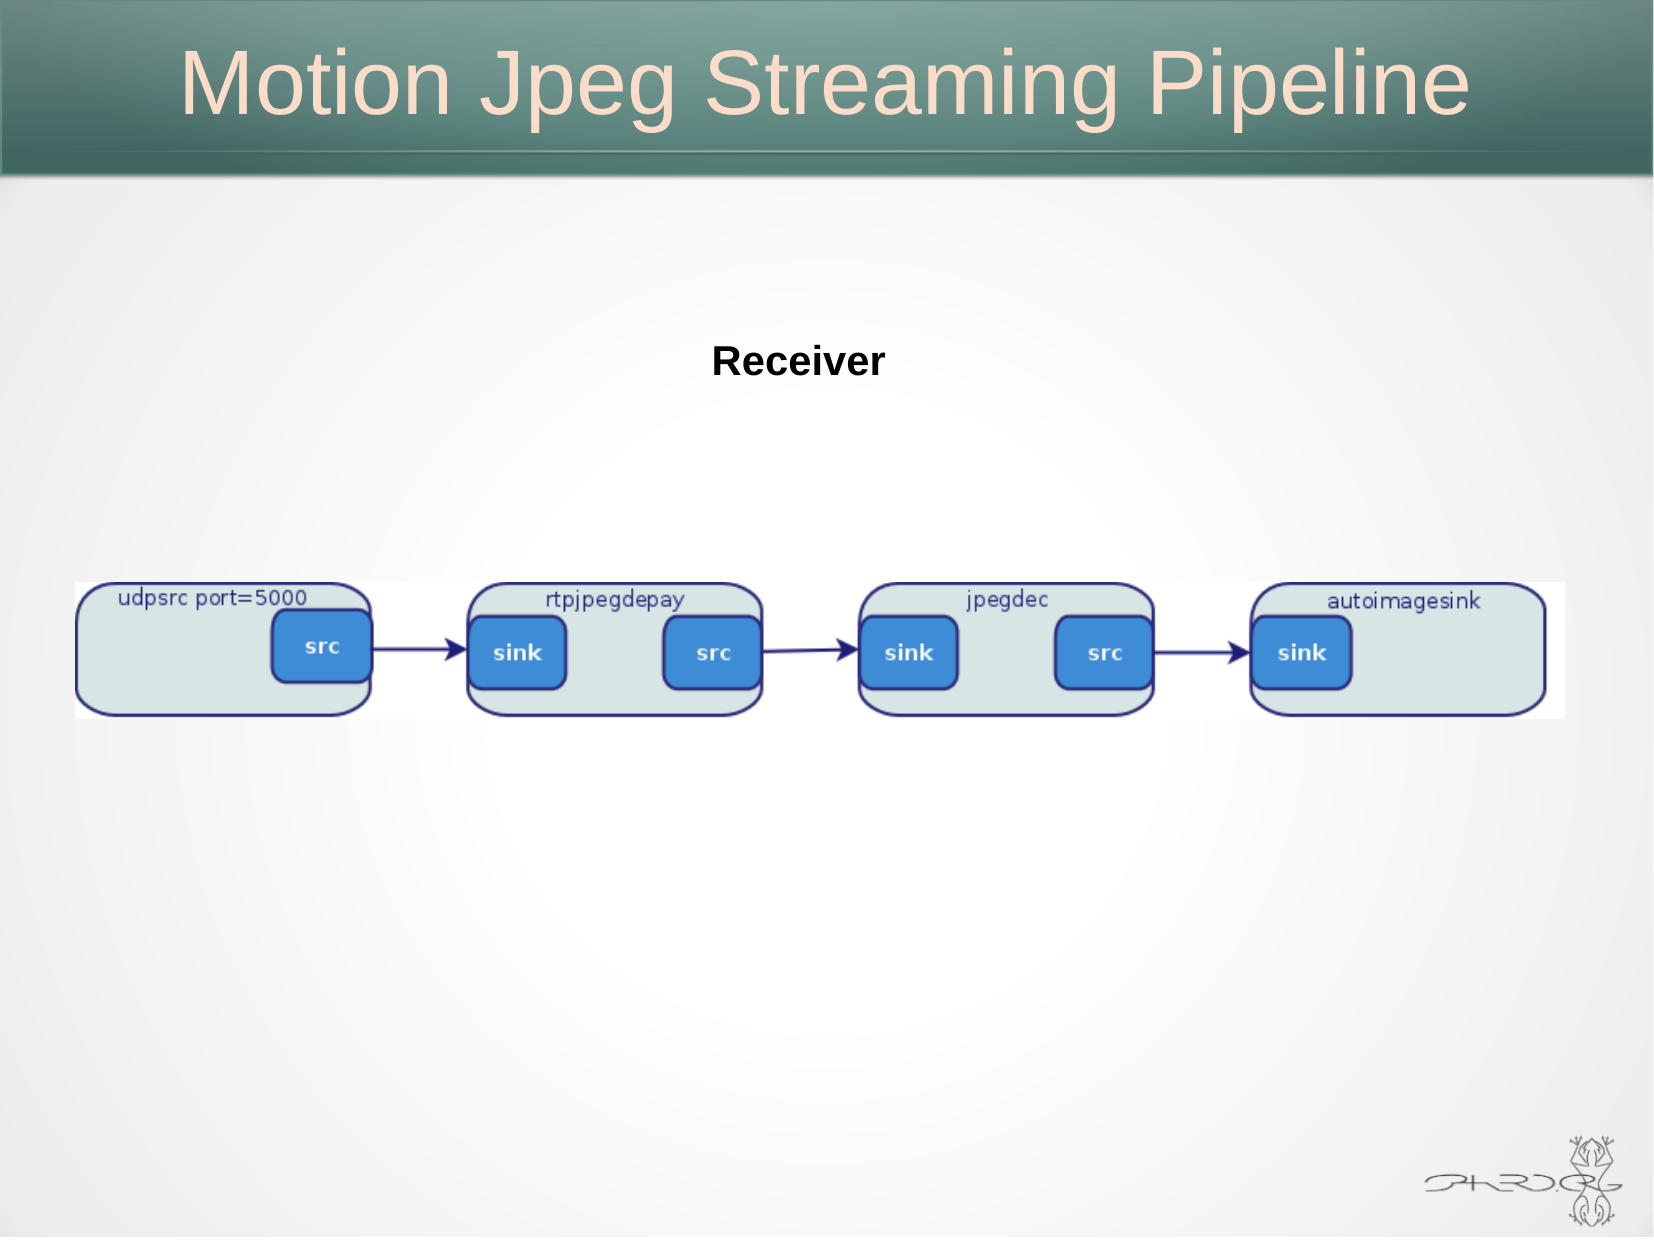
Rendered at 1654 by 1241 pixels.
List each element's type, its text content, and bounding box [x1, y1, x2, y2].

picture [0, 0, 1654, 1237]
text_box Receiver [696, 330, 901, 393]
title Motion Jpeg Streaming Pipeline [82, 11, 1571, 154]
